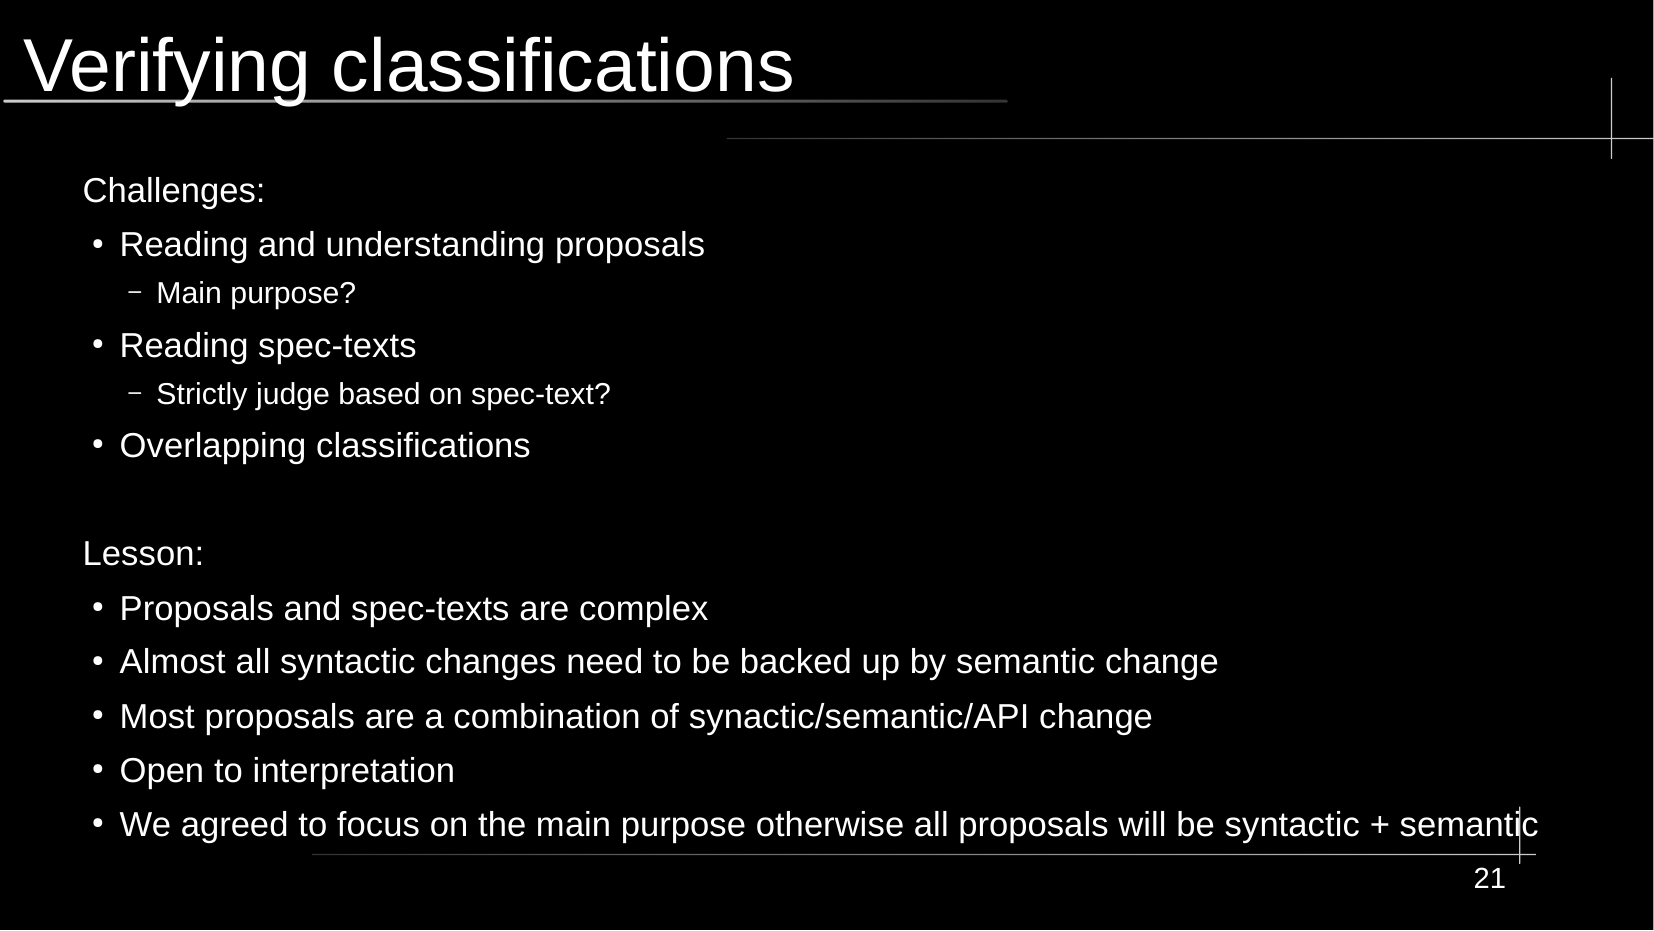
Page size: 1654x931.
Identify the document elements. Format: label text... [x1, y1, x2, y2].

list Challenges: Reading and understanding proposals Main purpose? Reading spec-texts Strictly judge based on spec-text? Overlapping classifications Lesson: Proposals and spec-texts are complex Almost all syntactic changes need to be backed up by semantic change Most proposals are a combination of synactic/semantic/API change Open to interpretation We agreed to focus on the main purpose otherwise all proposals will be syntactic + semantic [82, 171, 1571, 851]
title Verifying classifications [23, 11, 1589, 119]
